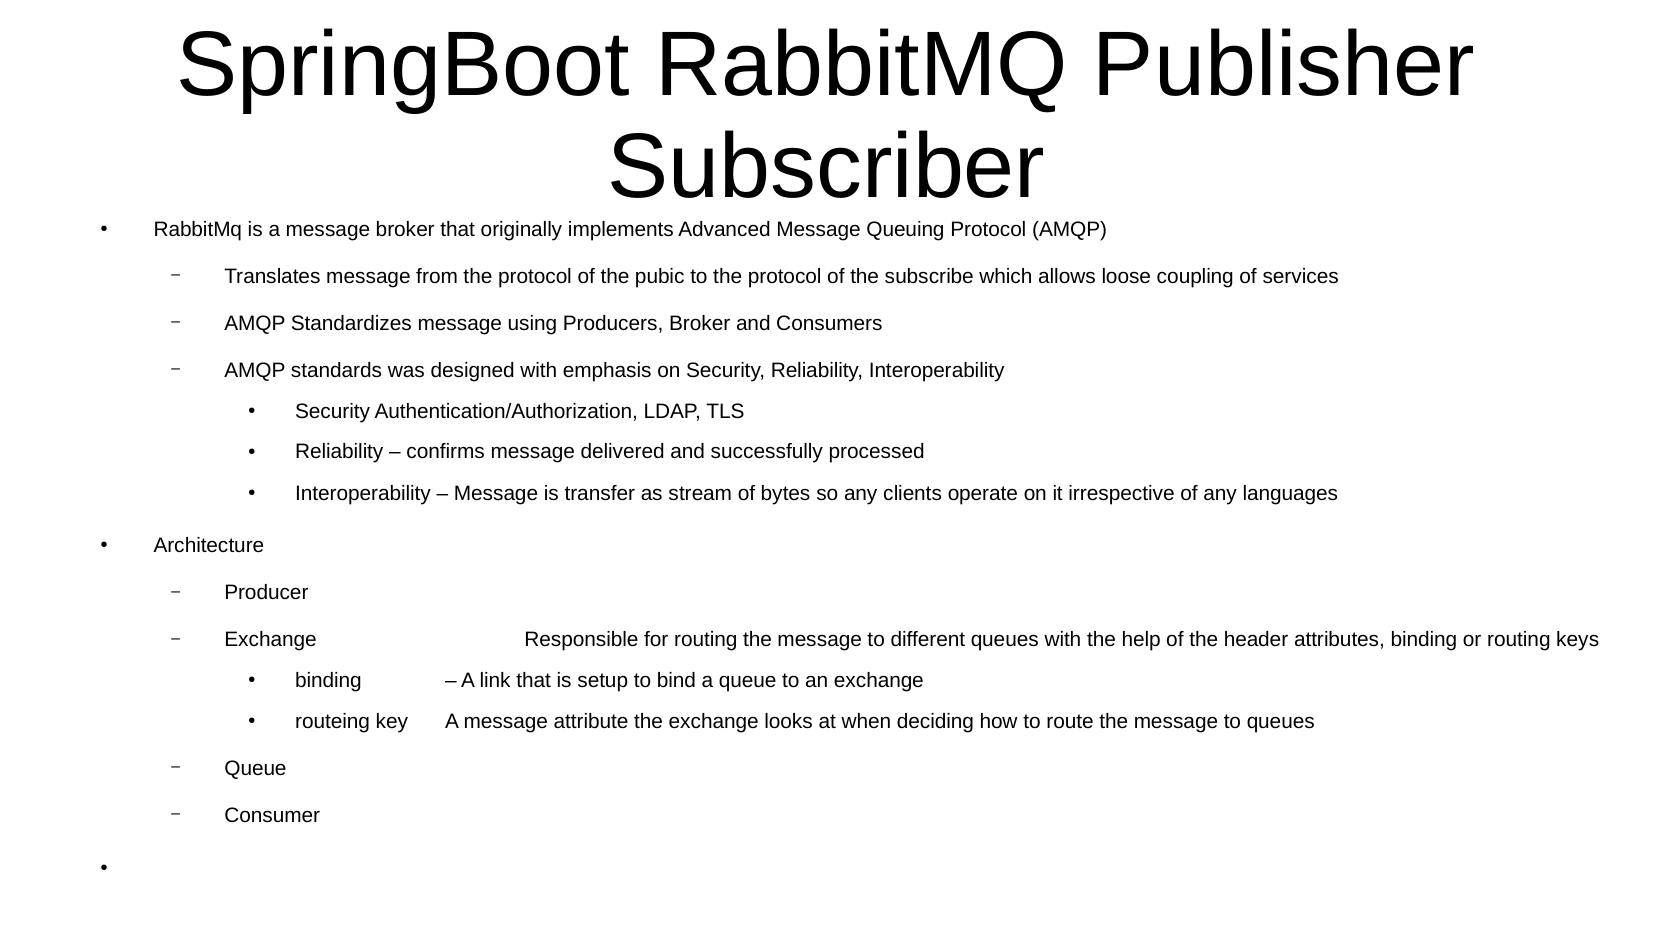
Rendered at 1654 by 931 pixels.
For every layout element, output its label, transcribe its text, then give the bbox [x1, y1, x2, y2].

title SpringBoot RabbitMQ Publisher Subscriber [82, 12, 1571, 217]
list RabbitMq is a message broker that originally implements Advanced Message Queuing Protocol (AMQP) Translates message from the protocol of the pubic to the protocol of the subscribe which allows loose coupling of services AMQP Standardizes message using Producers, Broker and Consumers AMQP standards was designed with emphasis on Security, Reliability, Interoperability Security Authentication/Authorization, LDAP, TLS Reliability – confirms message delivered and successfully processed Interoperability – Message is transfer as stream of bytes so any clients operate on it irrespective of any languages Architecture Producer Exchange Responsible for routing the message to different queues with the help of the header attributes, binding or routing keys binding – A link that is setup to bind a queue to an exchange routeing key A message attribute the exchange looks at when deciding how to route the message to queues Queue Consumer [82, 217, 1621, 901]
